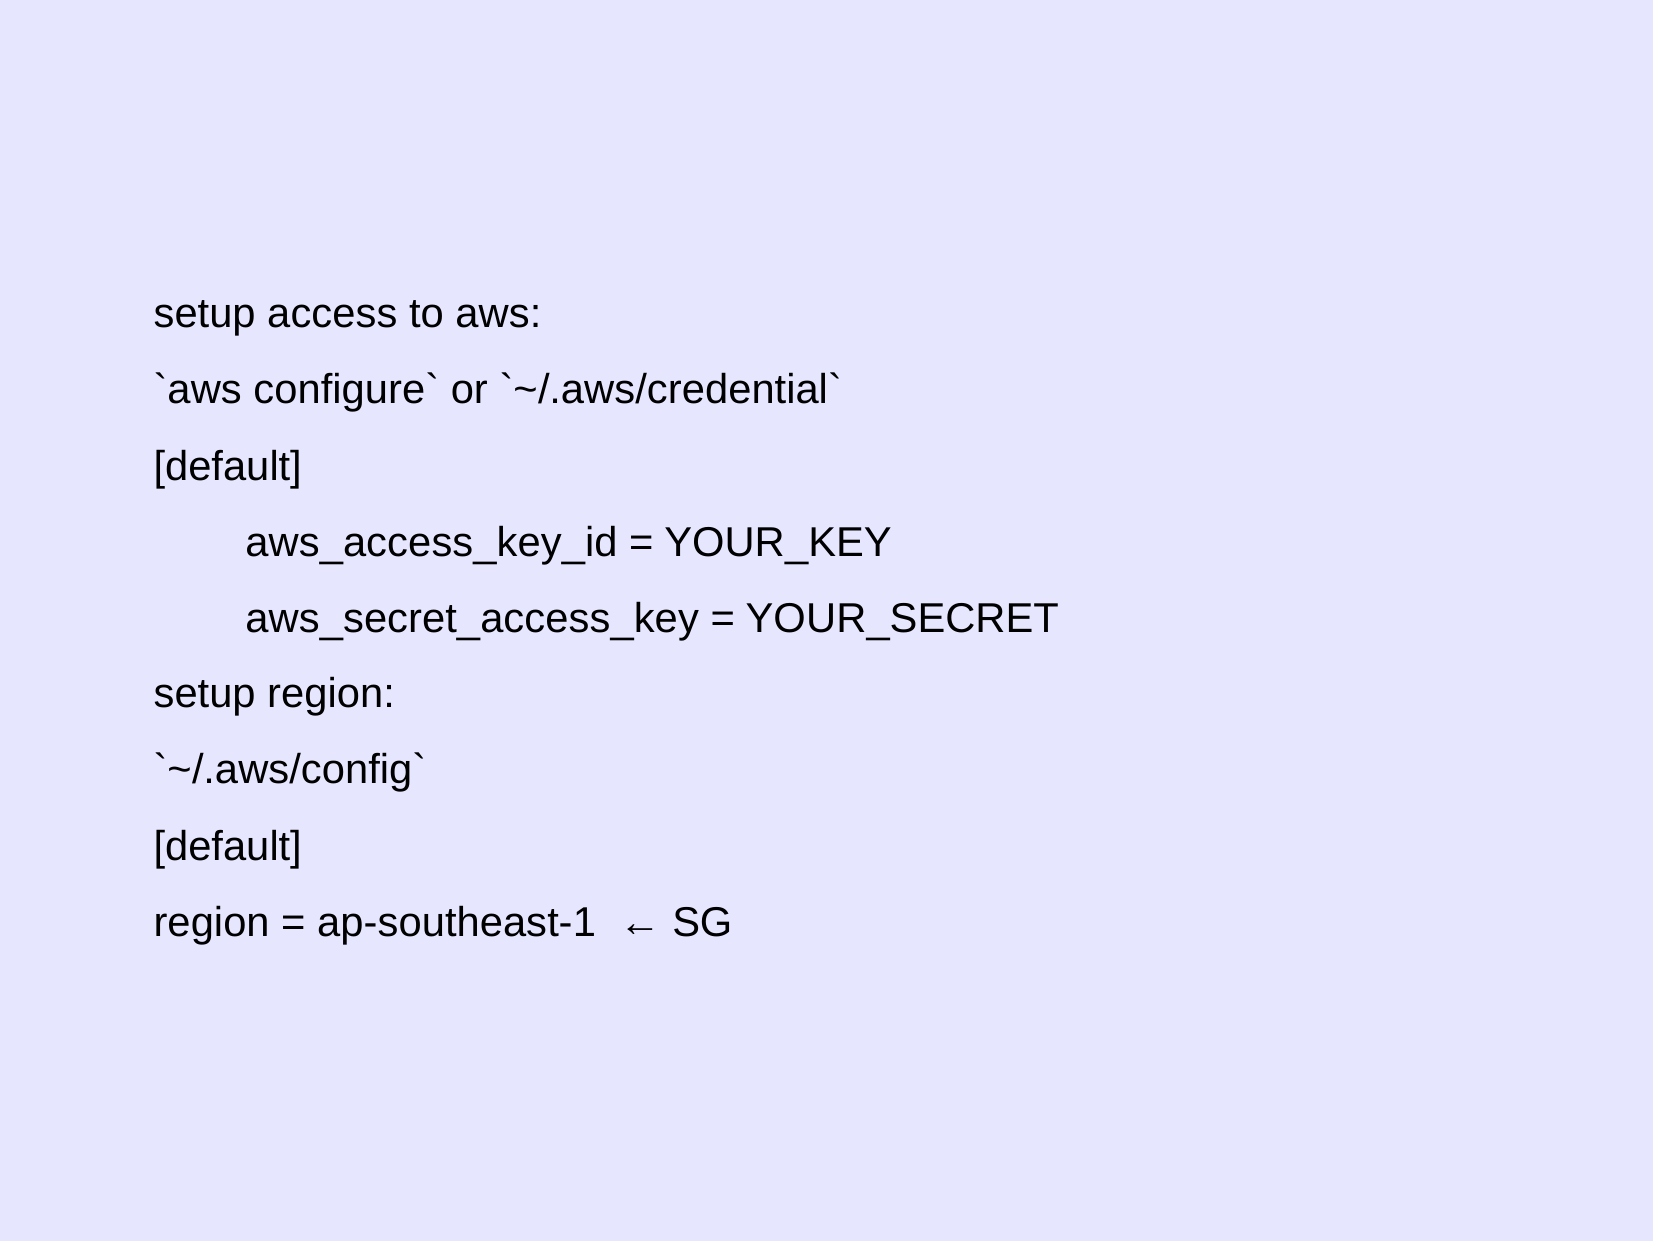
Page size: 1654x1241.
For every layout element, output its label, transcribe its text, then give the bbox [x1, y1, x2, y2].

list setup access to aws: `aws configure` or `~/.aws/credential` [default] aws_access_key_id = YOUR_KEY aws_secret_access_key = YOUR_SECRET setup region: `~/.aws/config` [default] region = ap-southeast-1 ← SG [82, 290, 1571, 1010]
